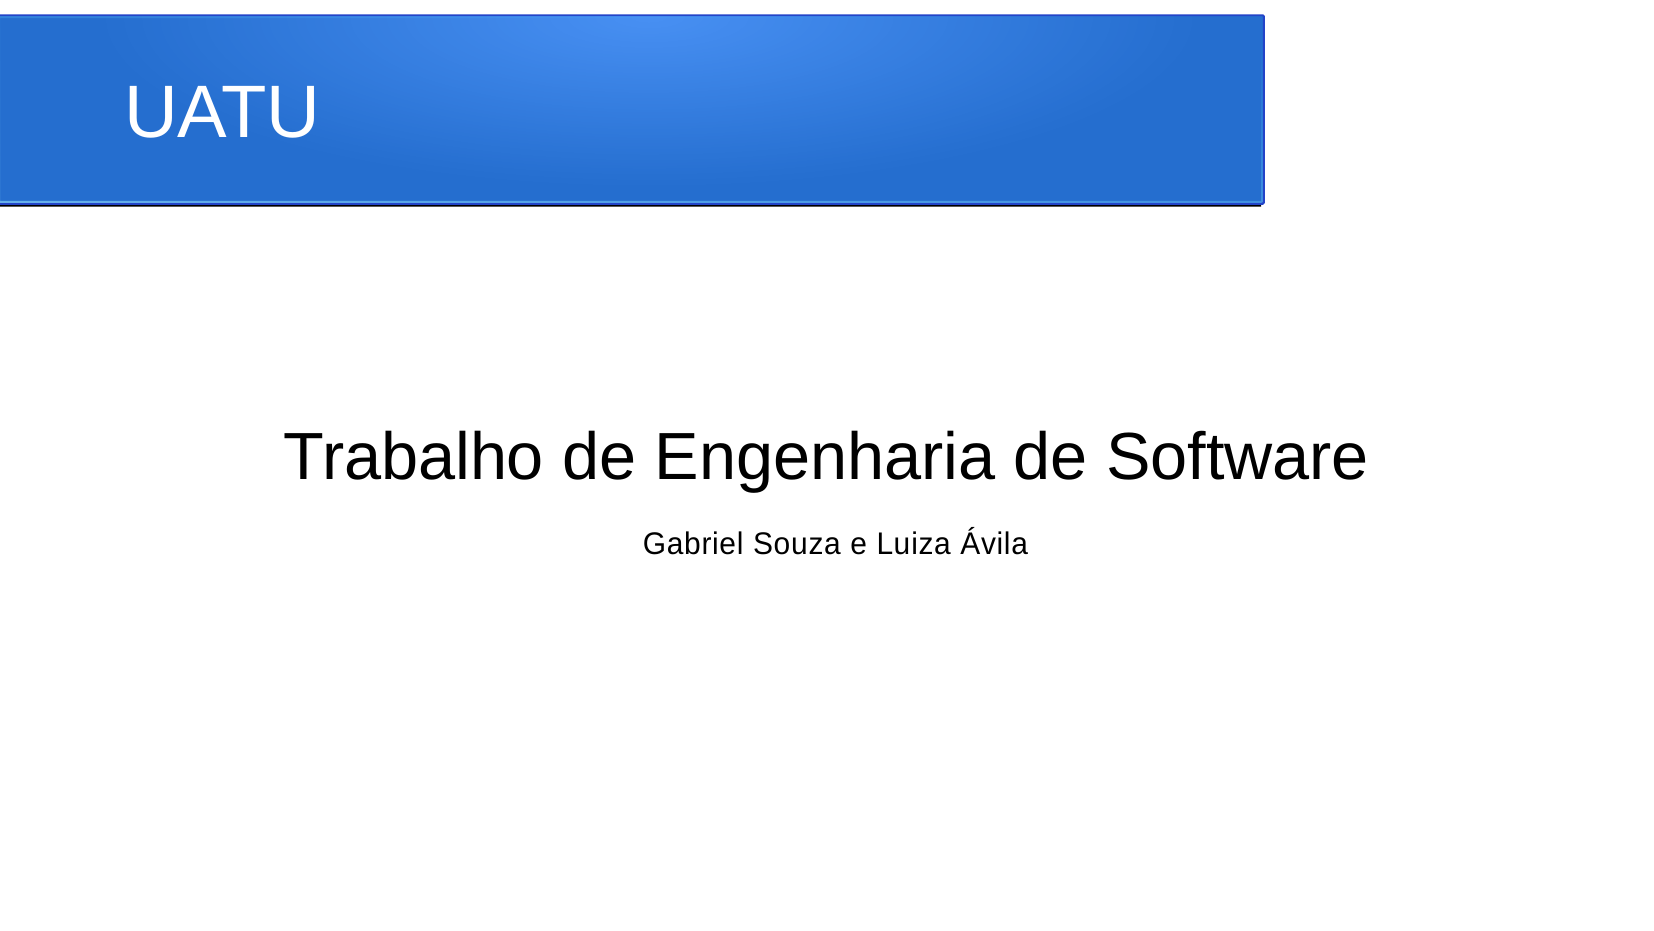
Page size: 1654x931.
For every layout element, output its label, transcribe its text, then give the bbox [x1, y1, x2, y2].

subtitle Trabalho de Engenharia de Software Gabriel Souza e Luiza Ávila [82, 224, 1571, 764]
title UATU [82, 35, 1235, 189]
